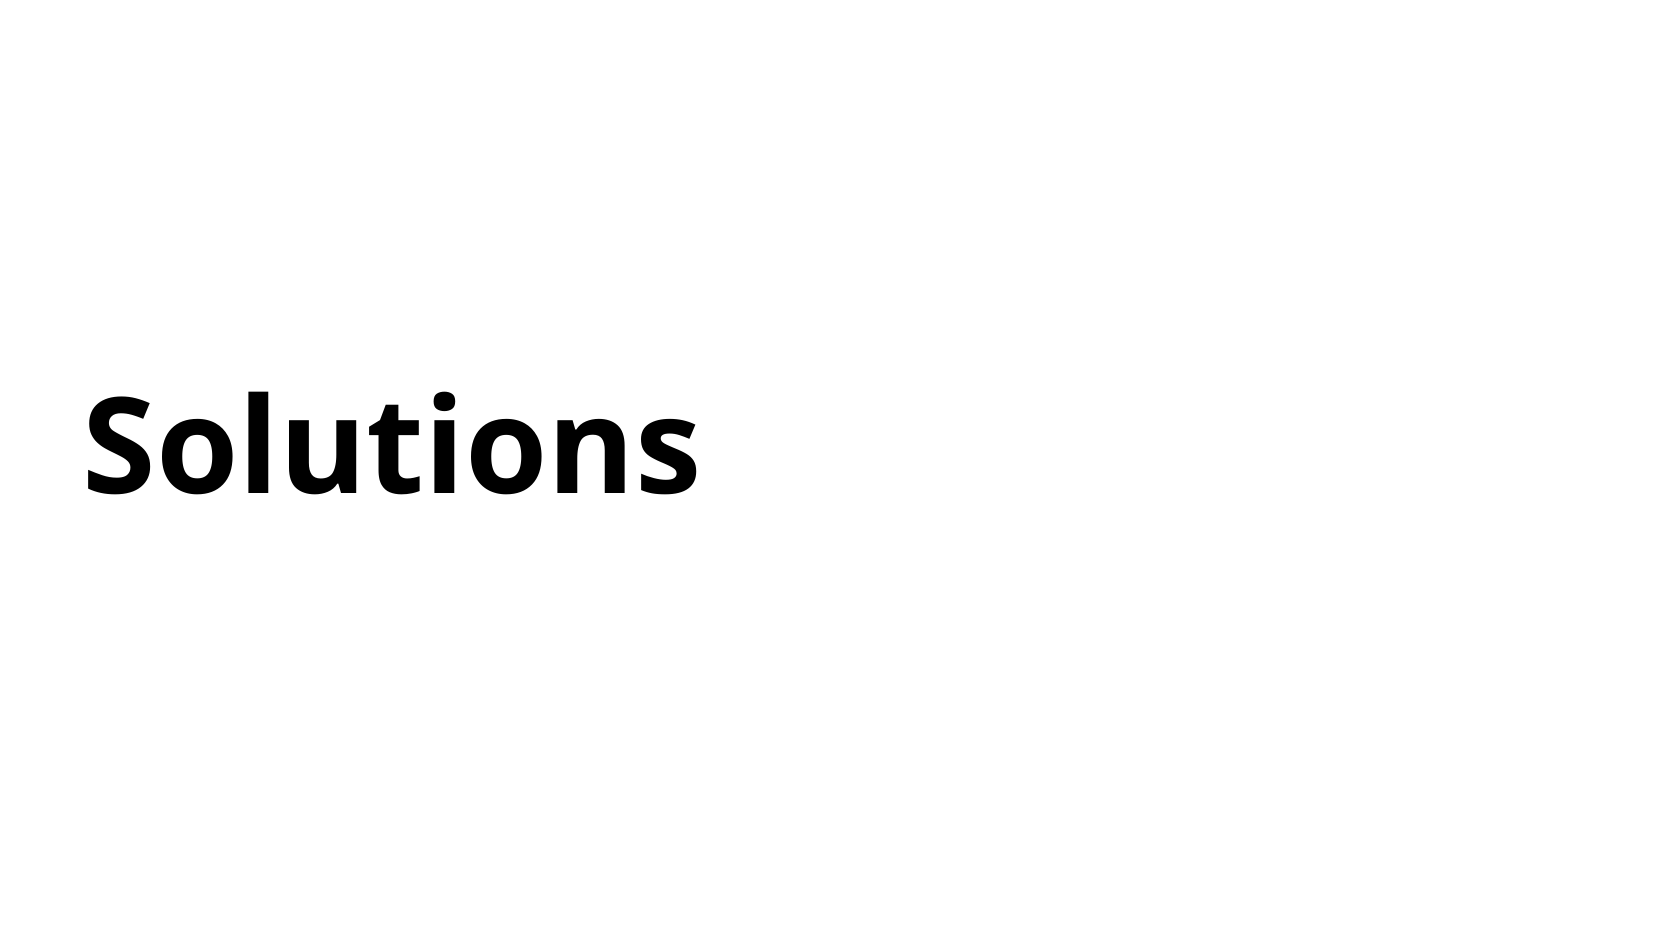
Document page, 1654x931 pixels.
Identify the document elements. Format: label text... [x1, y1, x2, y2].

text_box Solutions [82, 217, 1571, 758]
